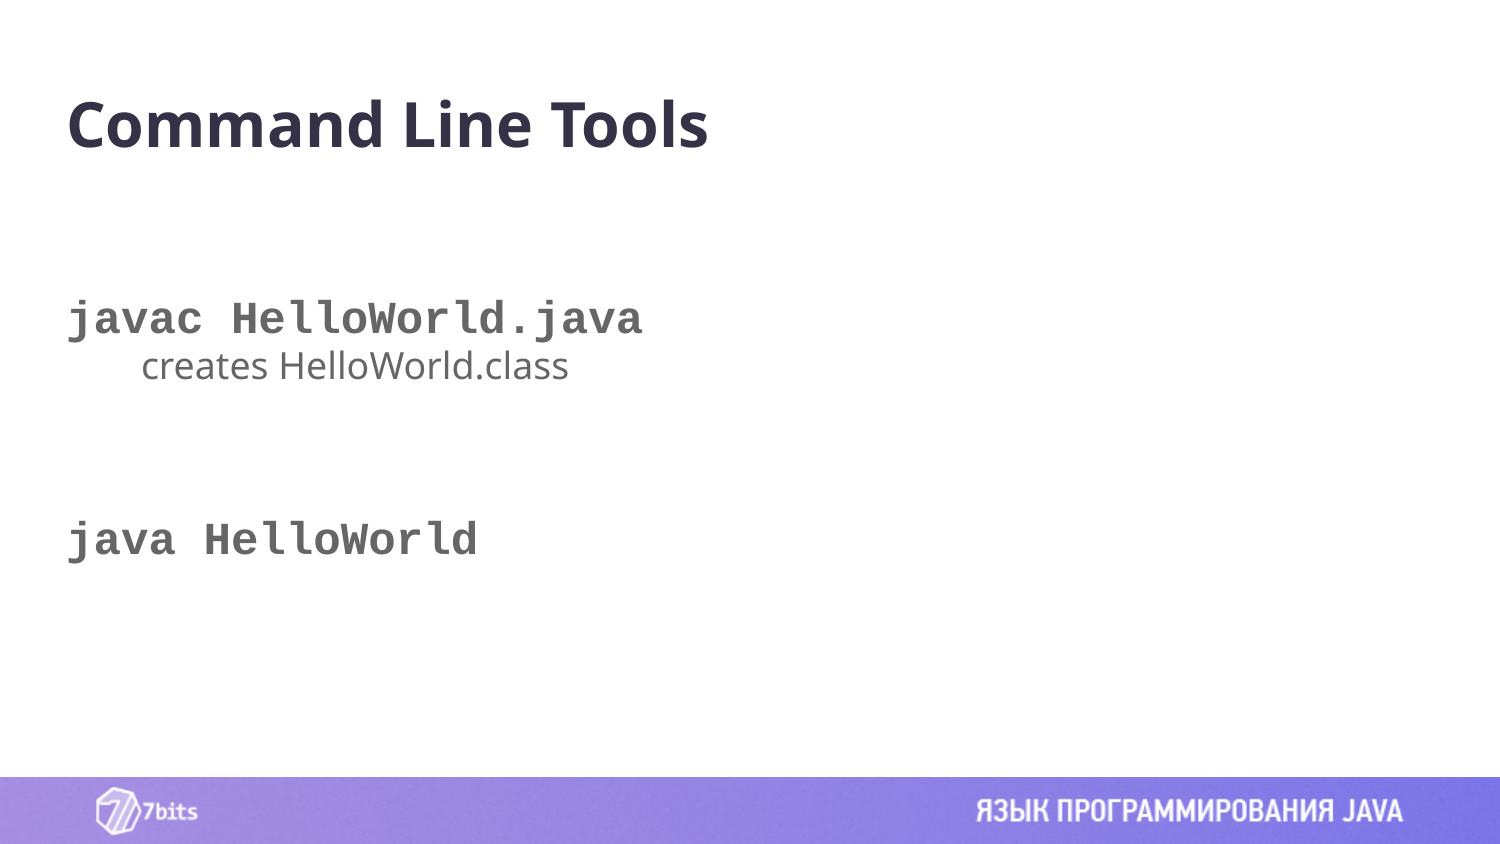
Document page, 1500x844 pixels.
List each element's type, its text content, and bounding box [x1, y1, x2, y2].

picture [0, 777, 1500, 844]
list javac HelloWorld.java creates HelloWorld.class java HelloWorld [51, 184, 1449, 745]
title Command Line Tools [51, 69, 1449, 164]
